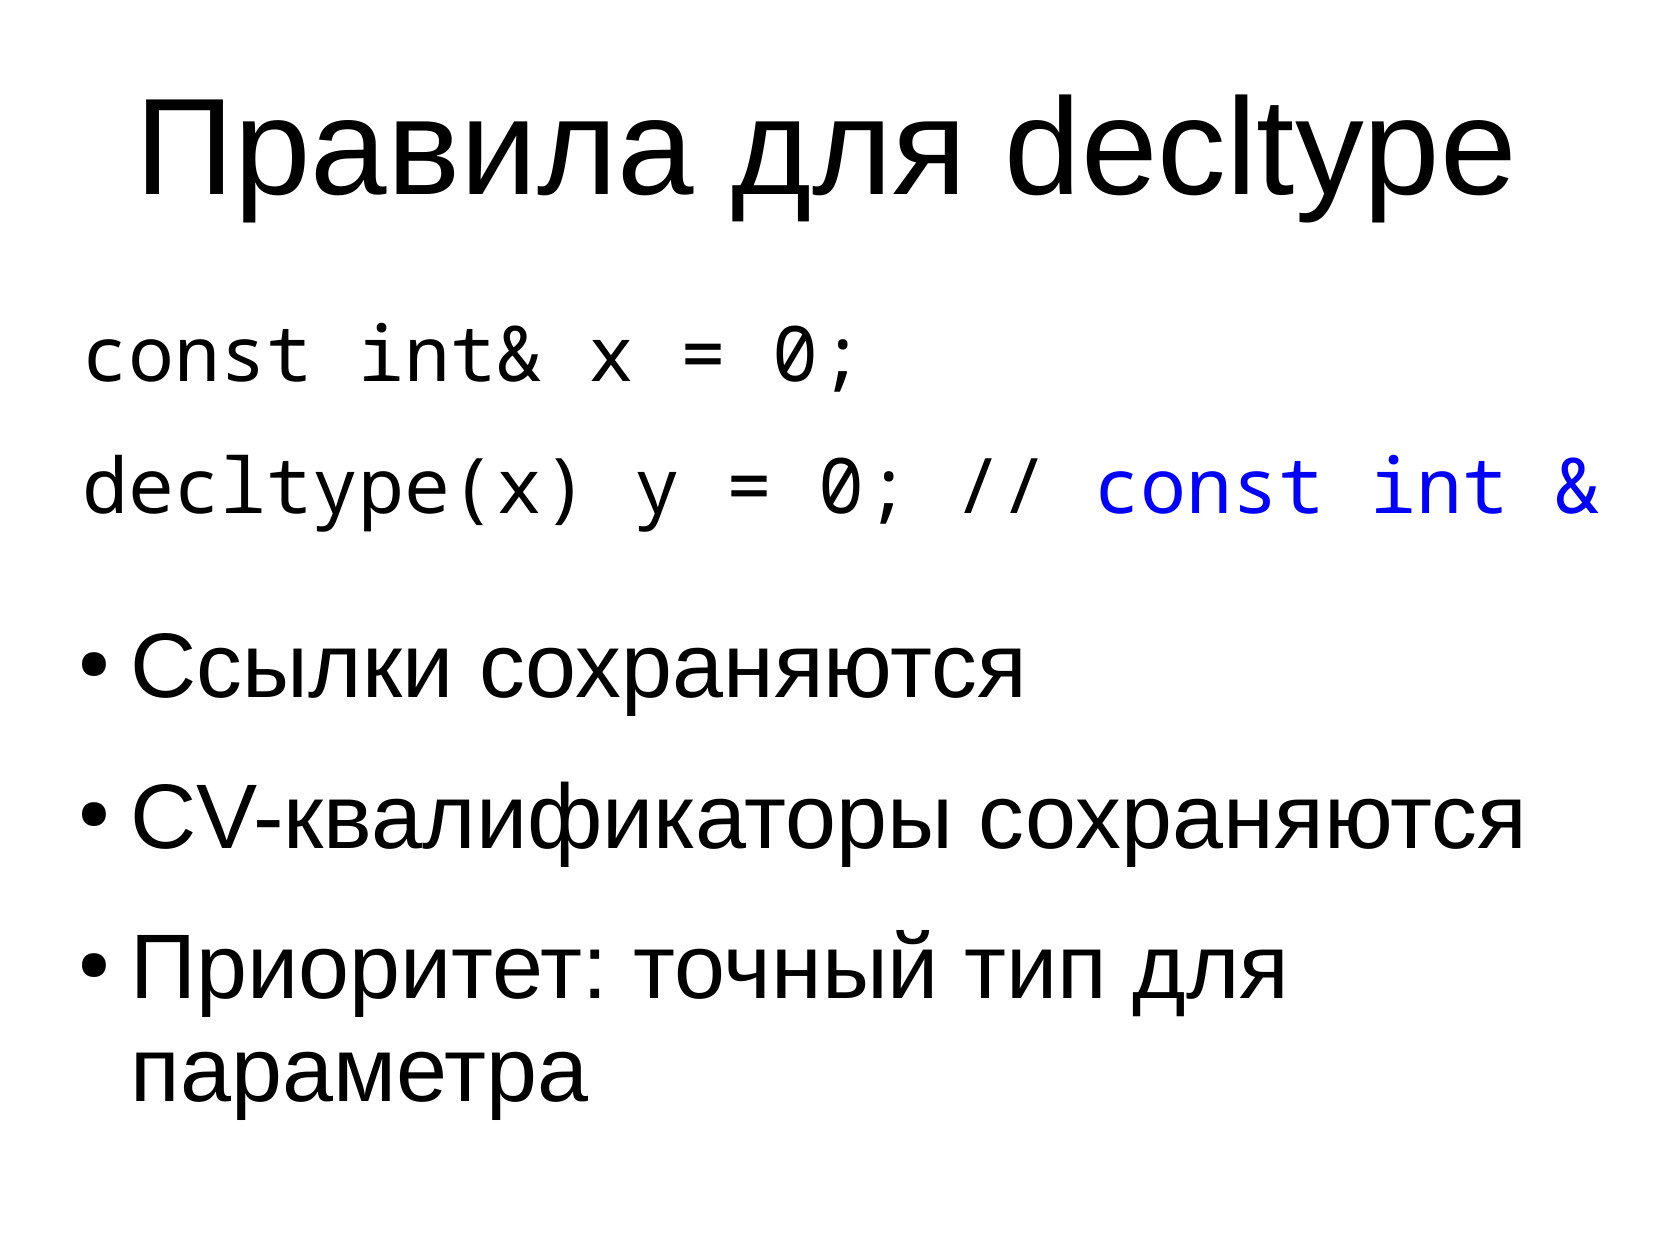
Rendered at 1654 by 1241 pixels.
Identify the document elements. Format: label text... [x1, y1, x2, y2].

title Правила для decltype [82, 43, 1571, 251]
list const int& x = 0; decltype(x) y = 0; // const int & [82, 300, 1621, 571]
list Ссылки сохраняются CV-квалификаторы сохраняются Приоритет: точный тип для параметра [60, 615, 1549, 1171]
